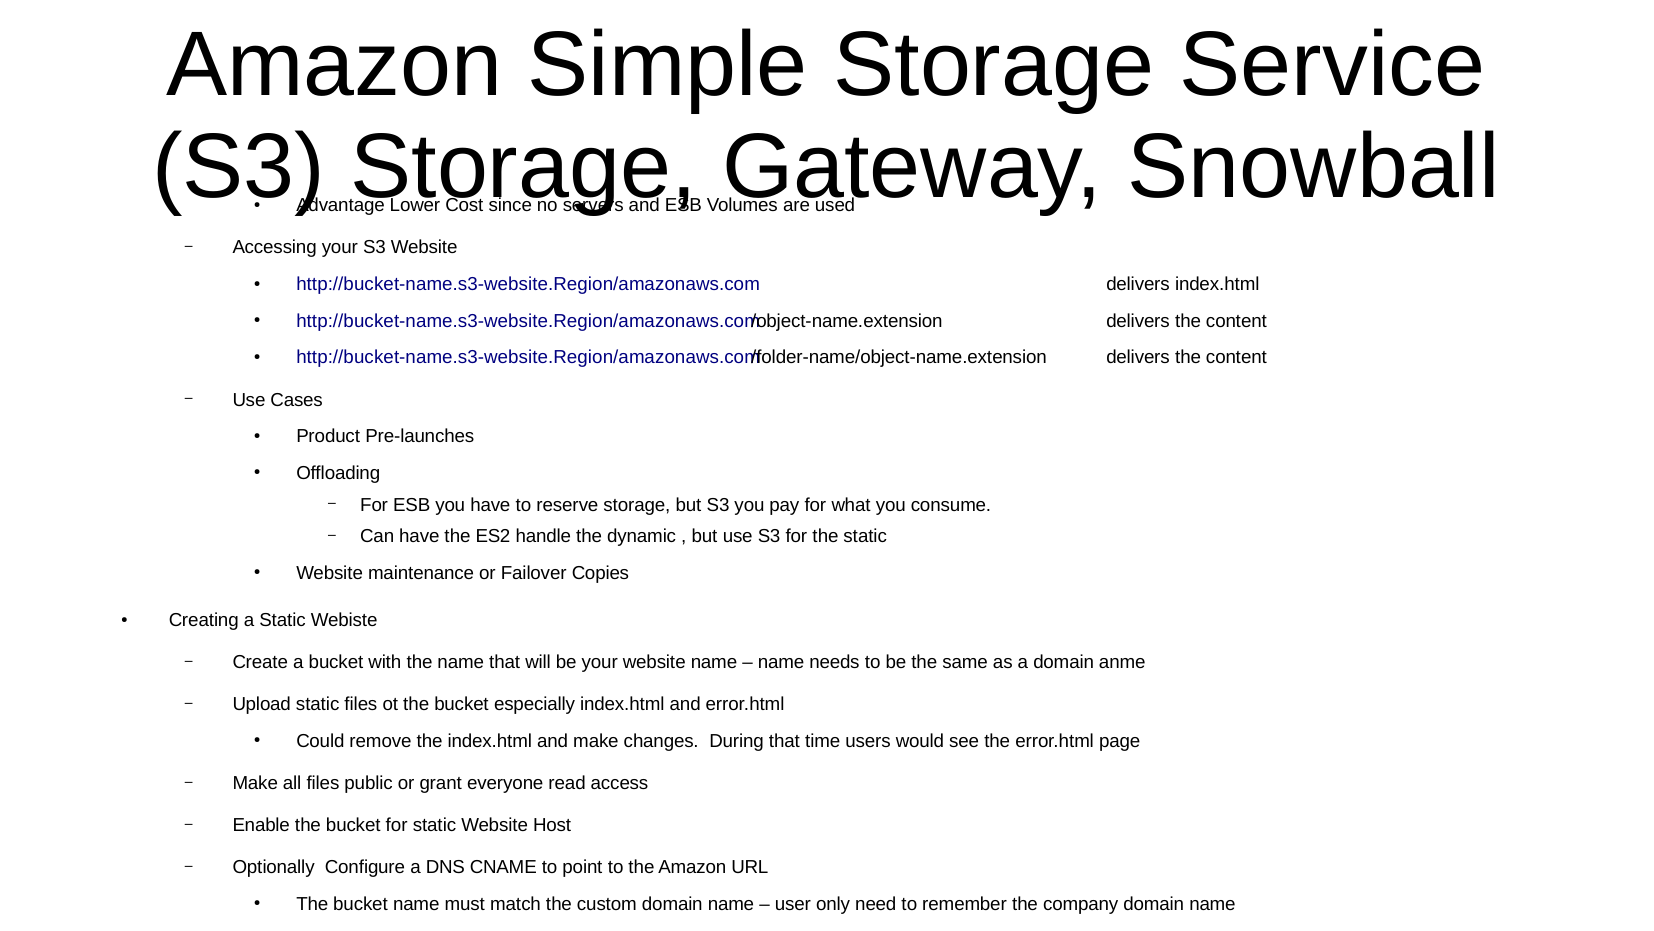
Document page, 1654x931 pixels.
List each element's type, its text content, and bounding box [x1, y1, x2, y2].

list Advantage Lower Cost since no servers and ESB Volumes are used Accessing your S3 Website http://bucket-name.s3-website.Region/amazonaws.com delivers index.html http://bucket-name.s3-website.Region/amazonaws.com/object-name.extension delivers the content http://bucket-name.s3-website.Region/amazonaws.com/folder-name/object-name.extension delivers the content Use Cases Product Pre-launches Offloading For ESB you have to reserve storage, but S3 you pay for what you consume. Can have the ES2 handle the dynamic , but use S3 for the static Website maintenance or Failover Copies Creating a Static Webiste Create a bucket with the name that will be your website name – name needs to be the same as a domain anme Upload static files ot the bucket especially index.html and error.html Could remove the index.html and make changes. During that time users would see the error.html page Make all files public or grant everyone read access Enable the bucket for static Website Host Optionally Configure a DNS CNAME to point to the Amazon URL The bucket name must match the custom domain name – user only need to remember the company domain name [105, 195, 1643, 916]
title Amazon Simple Storage Service (S3) Storage, Gateway, Snowball [82, 12, 1571, 218]
